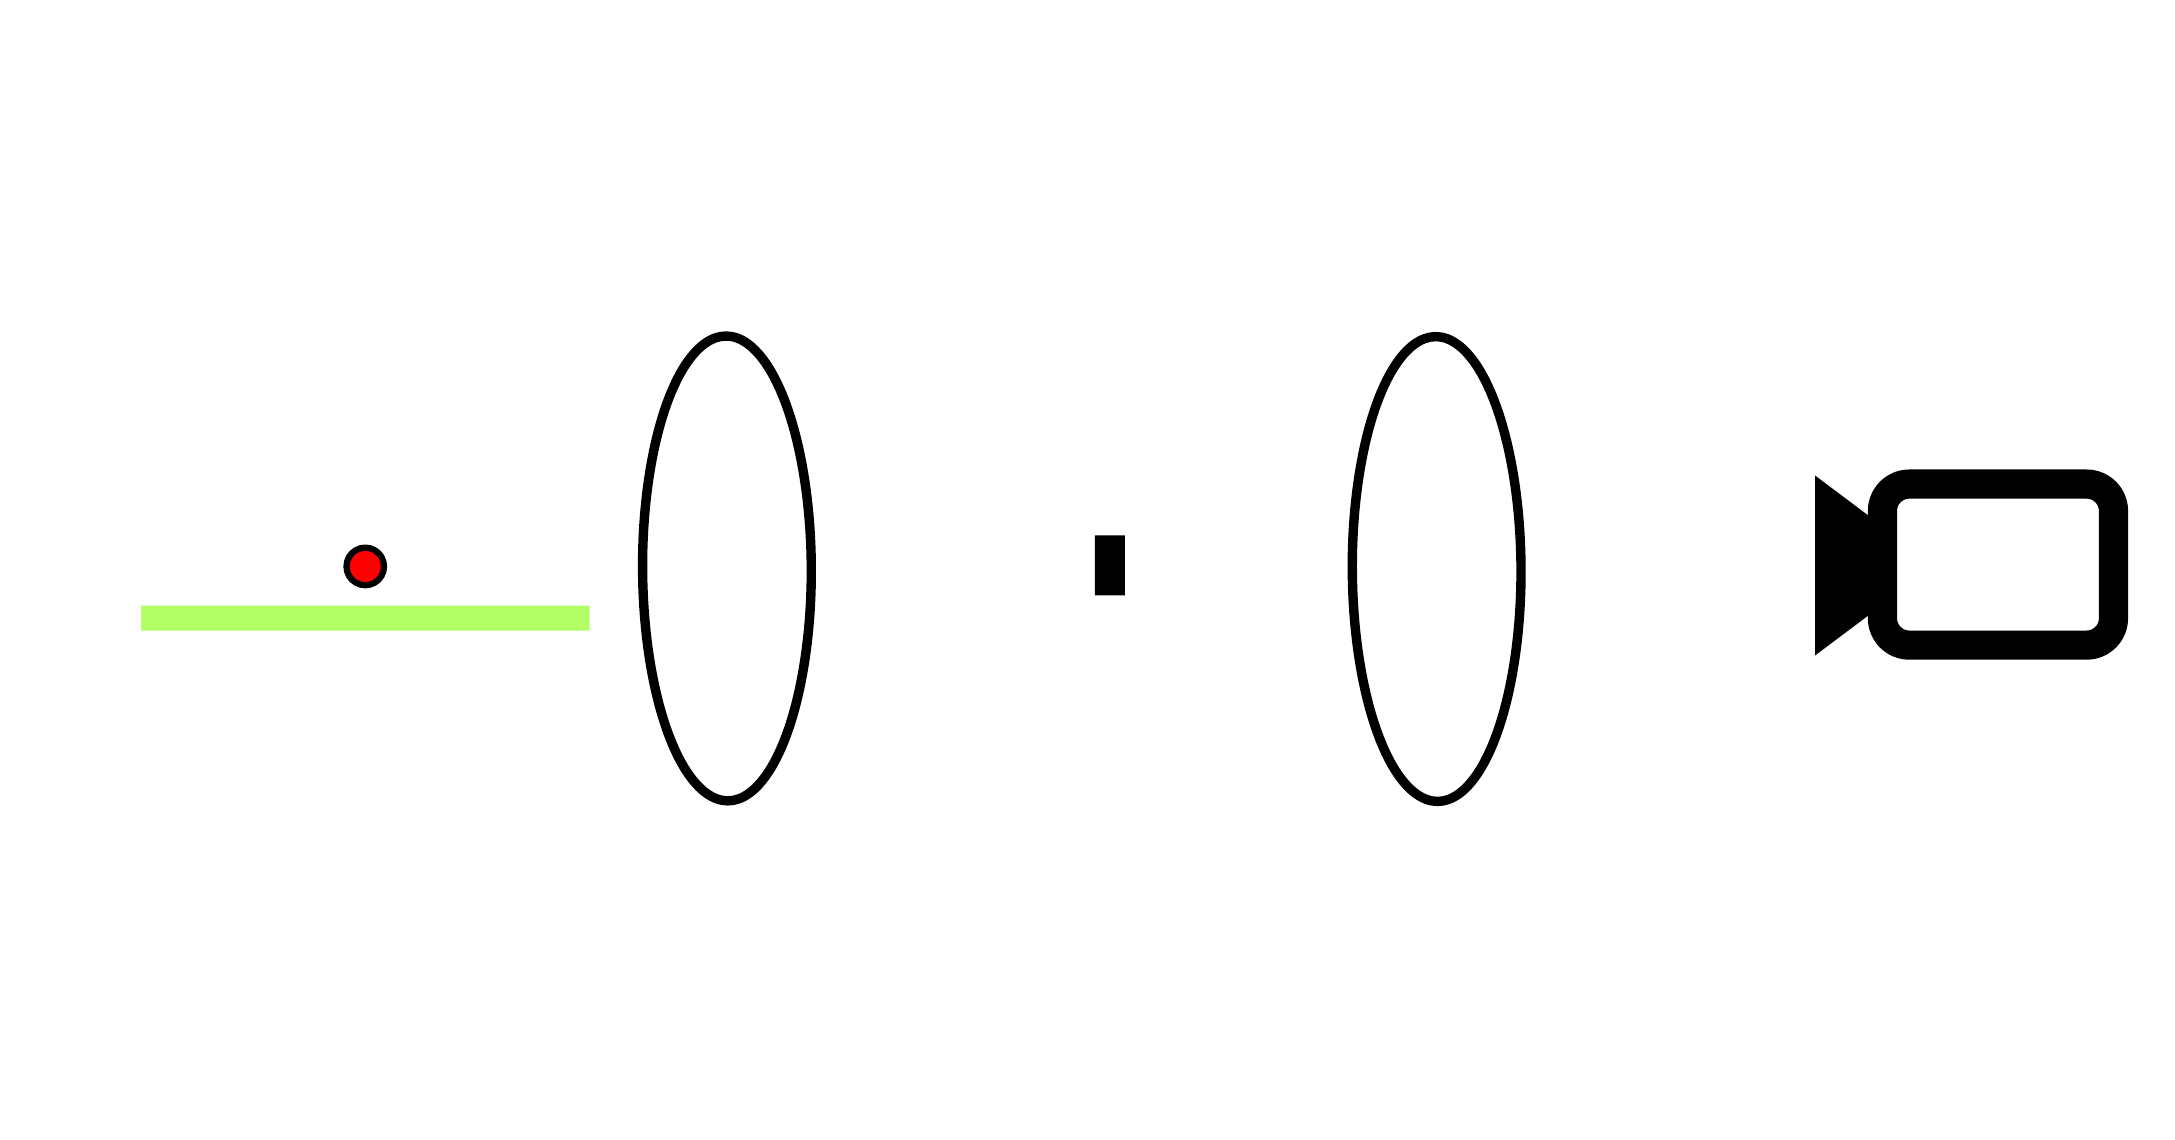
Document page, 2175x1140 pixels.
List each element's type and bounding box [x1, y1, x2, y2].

text_box [1094, 535, 1125, 596]
text_box [346, 547, 385, 586]
text_box [1815, 475, 1876, 656]
text_box [1352, 336, 1522, 802]
text_box [1882, 484, 2114, 646]
text_box [642, 336, 812, 801]
